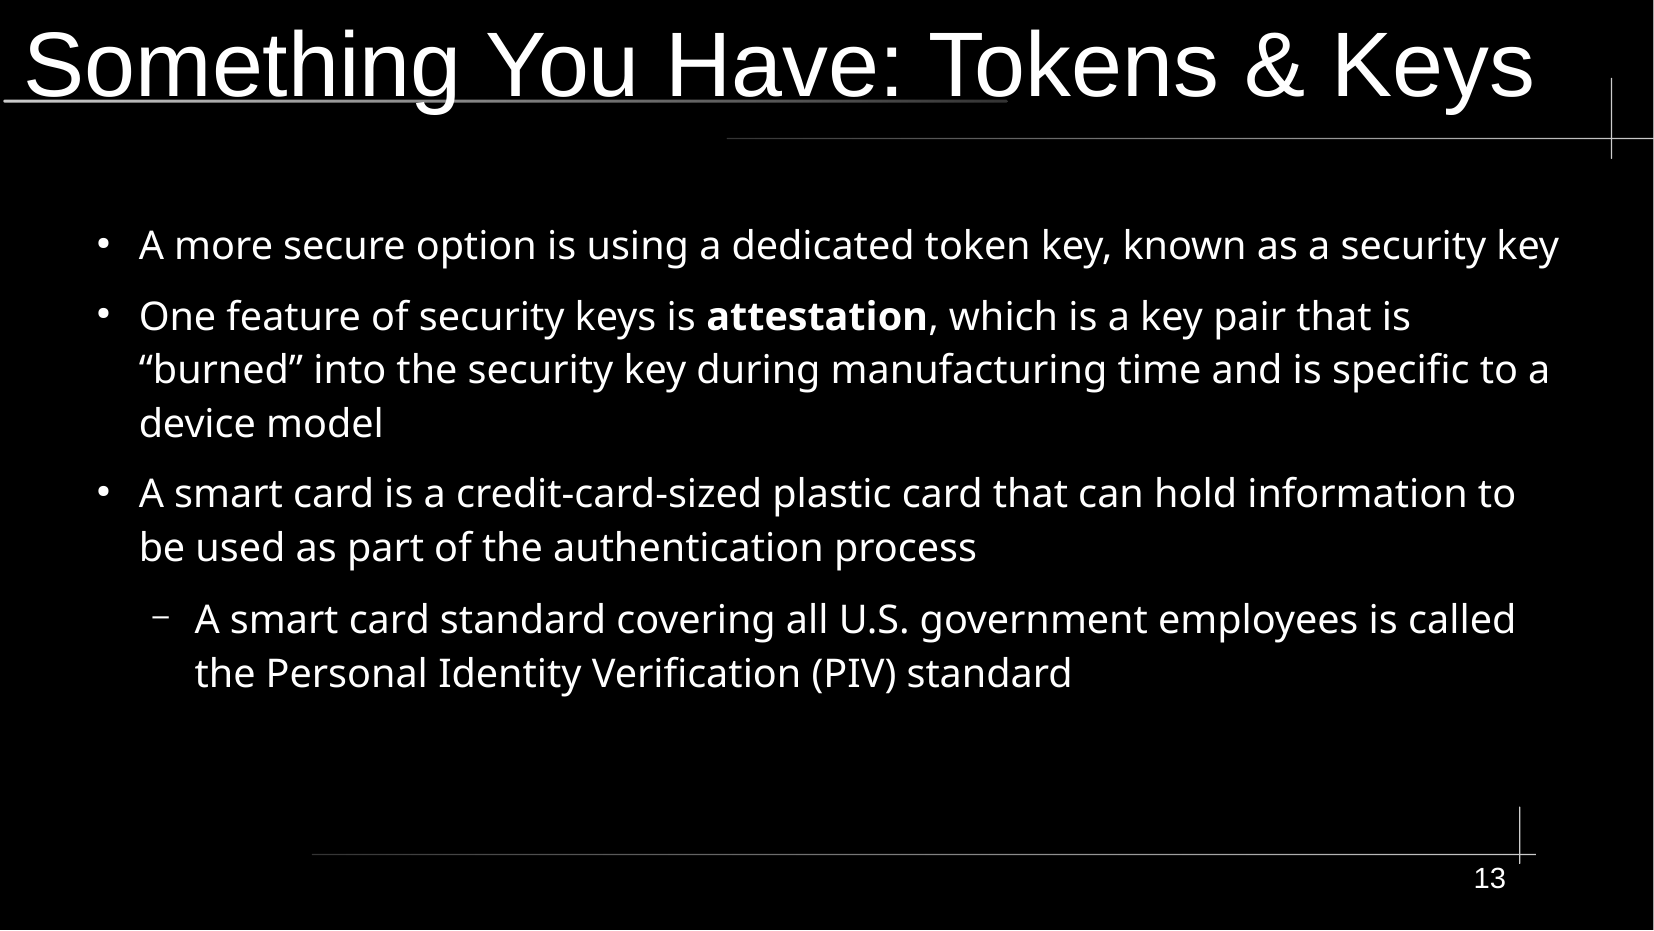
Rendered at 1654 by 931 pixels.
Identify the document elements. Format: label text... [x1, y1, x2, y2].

title Something You Have: Tokens & Keys [23, 11, 1589, 119]
list A more secure option is using a dedicated token key, known as a security key One feature of security keys is attestation, which is a key pair that is “burned” into the security key during manufacturing time and is specific to a device model A smart card is a credit-card-sized plastic card that can hold information to be used as part of the authentication process A smart card standard covering all U.S. government employees is called the Personal Identity Verification (PIV) standard [82, 217, 1571, 758]
